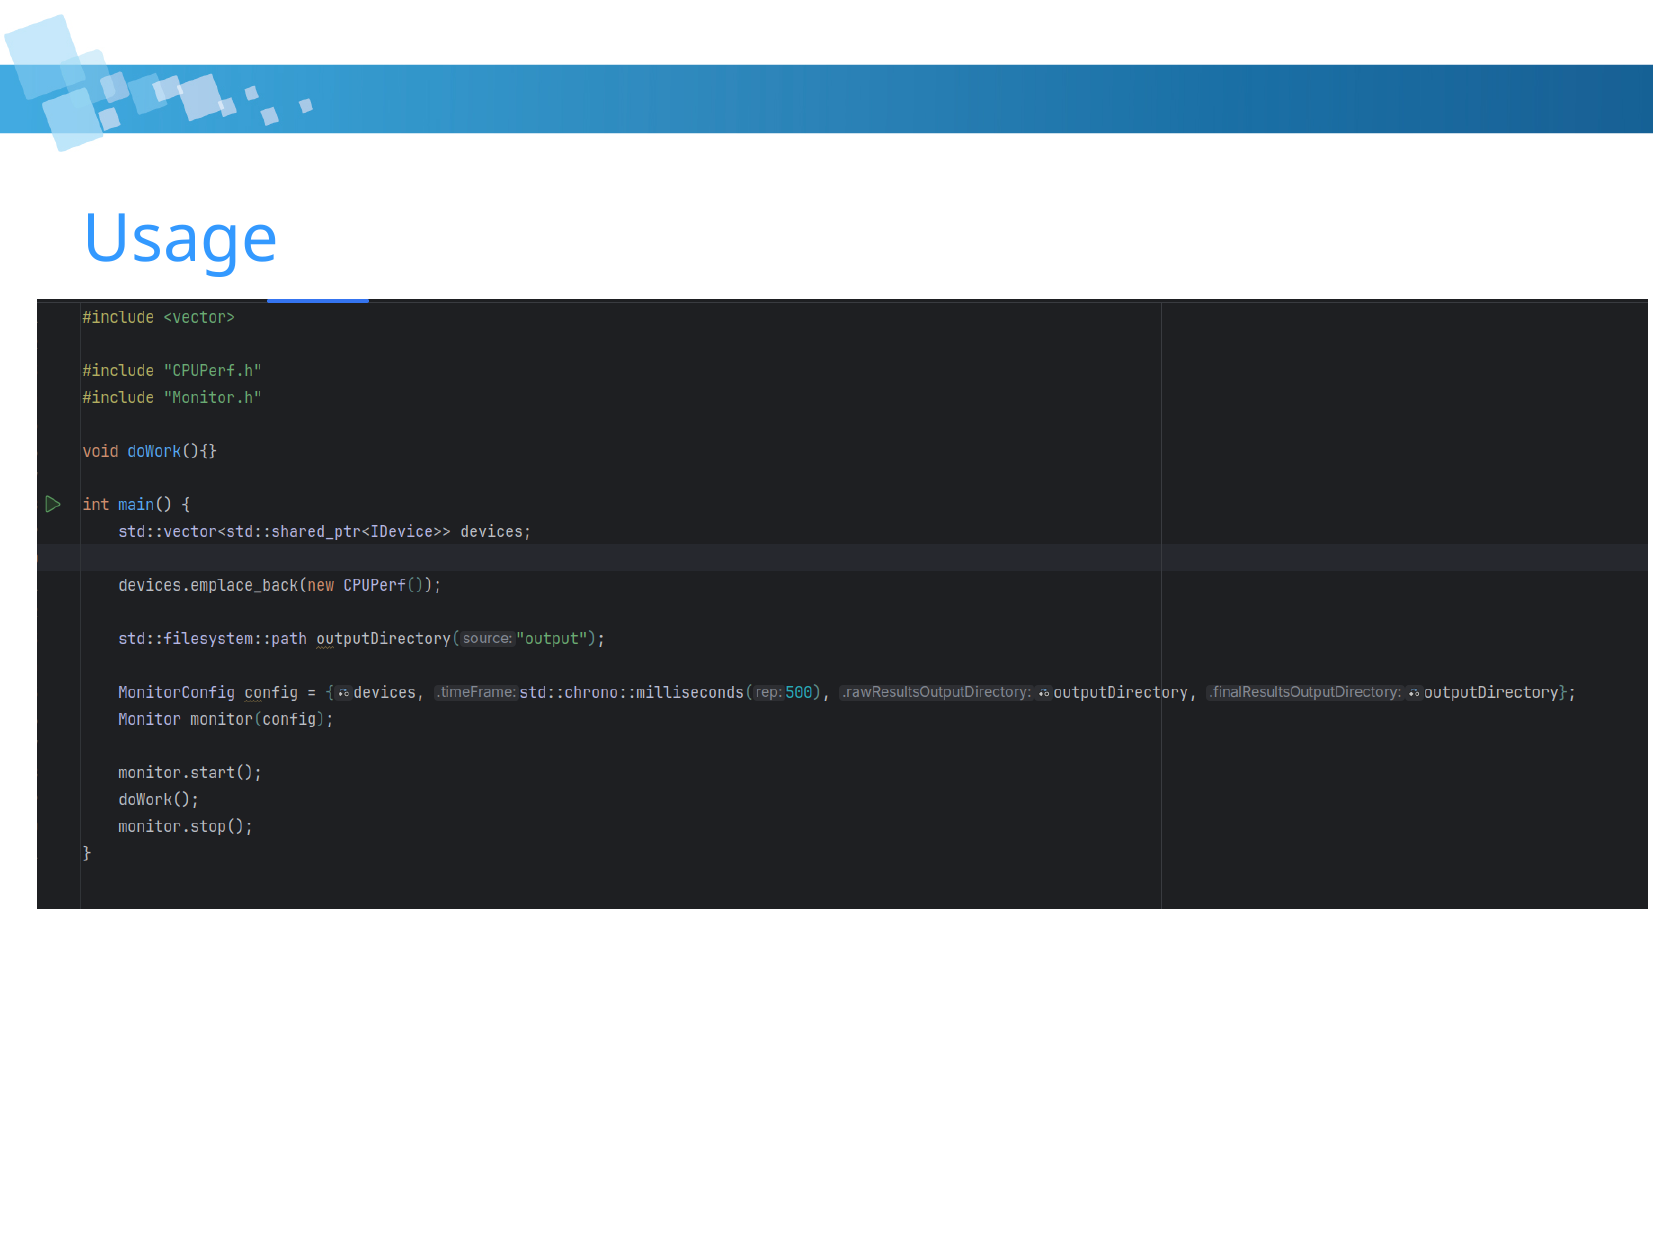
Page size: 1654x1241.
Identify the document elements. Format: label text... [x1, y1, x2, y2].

picture [0, 0, 1653, 1238]
title Usage [82, 132, 1571, 299]
